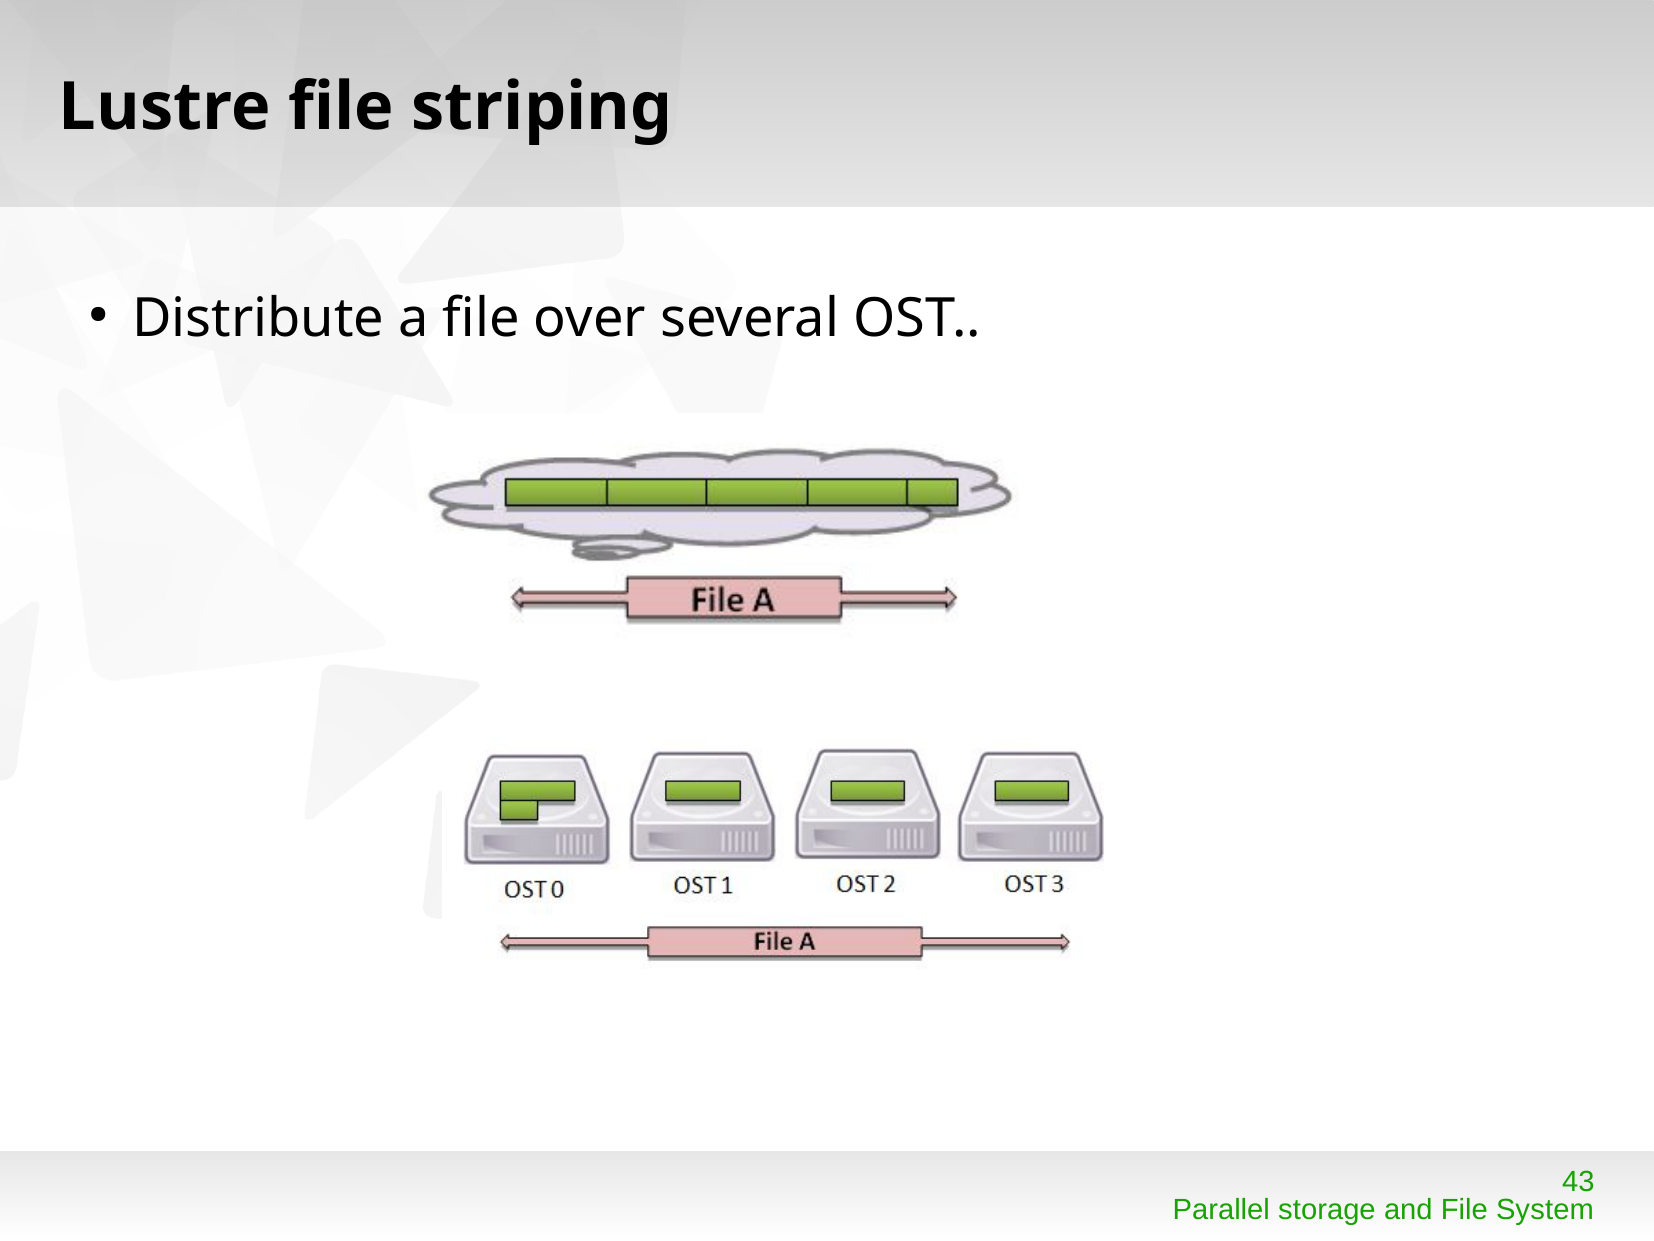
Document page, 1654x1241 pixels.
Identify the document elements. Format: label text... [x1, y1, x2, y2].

picture [442, 738, 1123, 972]
picture [0, 0, 783, 931]
list Distribute a file over several OST.. [88, 278, 1577, 1034]
title Lustre file striping [59, 29, 1595, 178]
picture [419, 413, 1034, 638]
